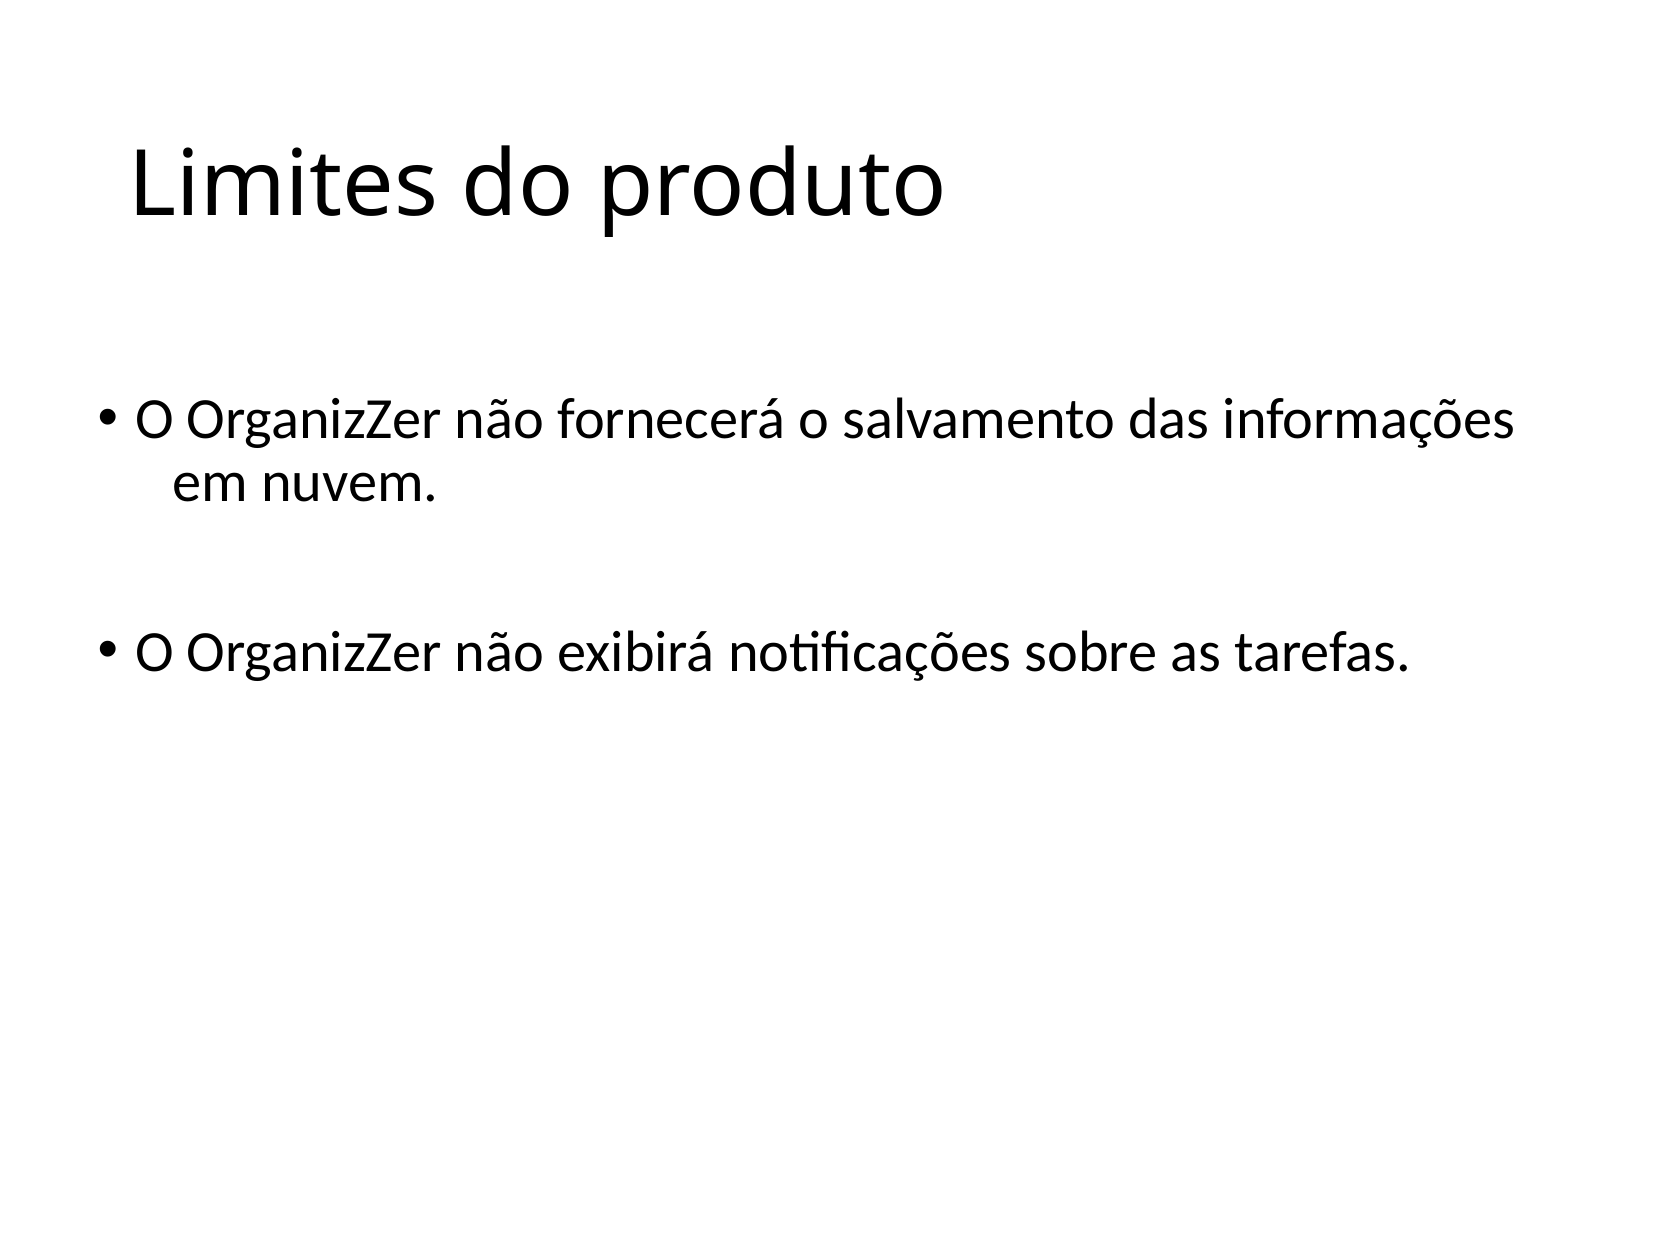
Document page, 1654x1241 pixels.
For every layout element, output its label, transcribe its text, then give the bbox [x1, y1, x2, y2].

list O OrganizZer não fornecerá o salvamento das informações em nuvem. O OrganizZer não exibirá notificações sobre as tarefas. [82, 290, 1595, 1193]
title Limites do produto [113, 65, 1540, 290]
